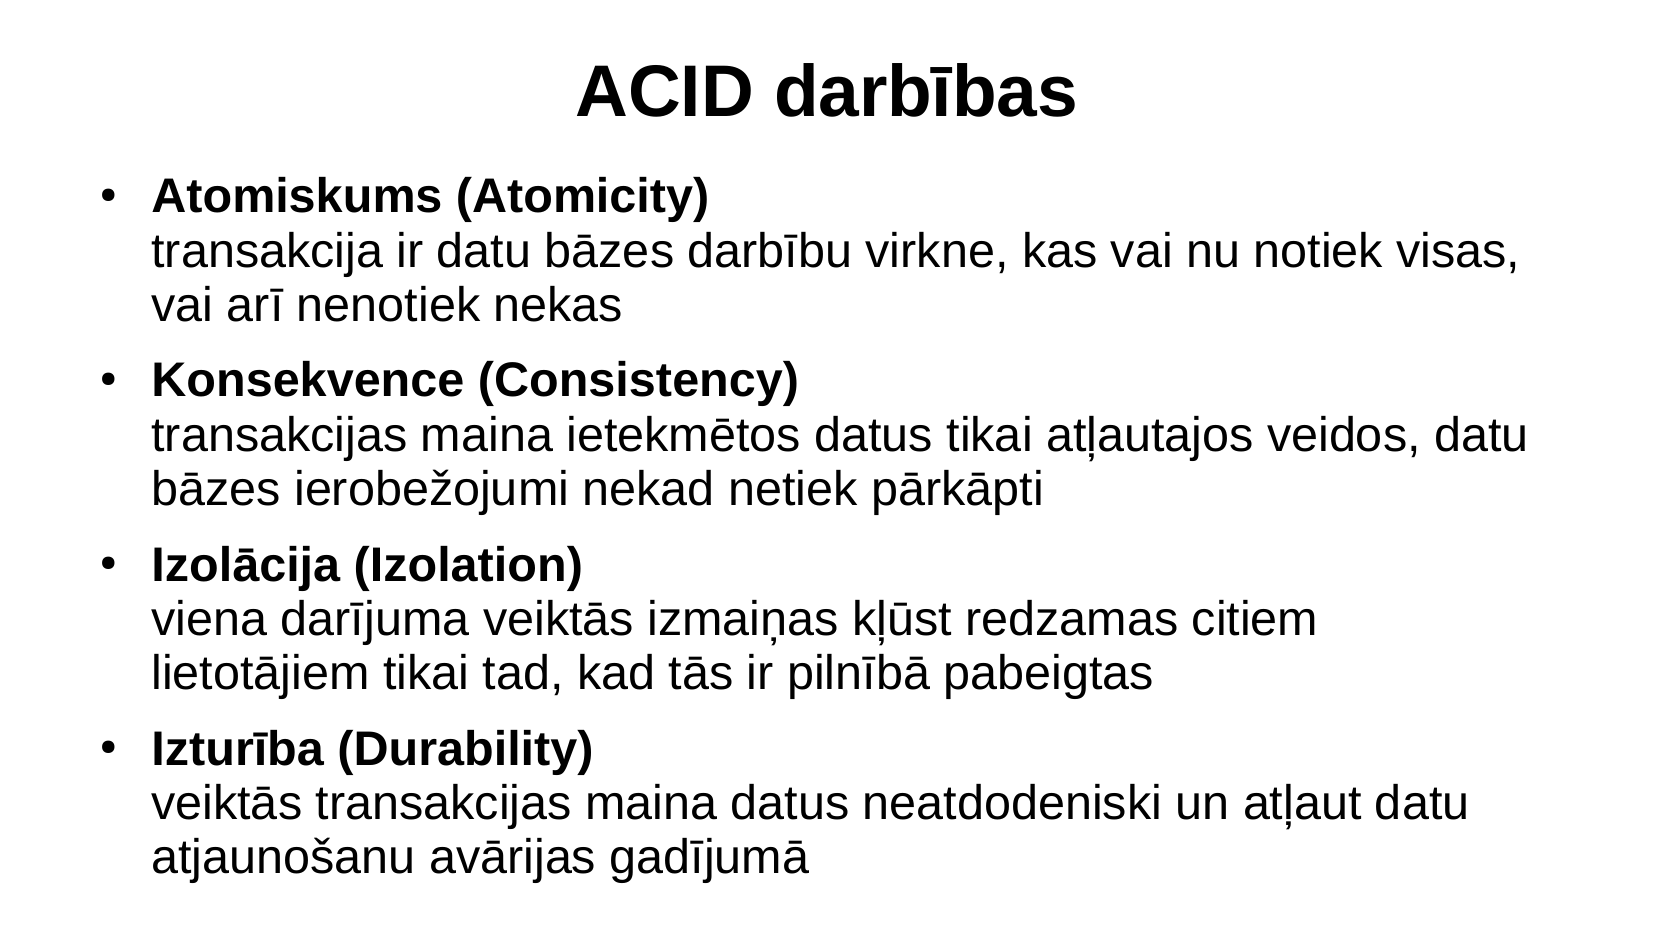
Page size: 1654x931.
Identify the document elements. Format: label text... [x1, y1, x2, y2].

list Atomiskums (Atomicity) transakcija ir datu bāzes darbību virkne, kas vai nu notiek visas, vai arī nenotiek nekas Konsekvence (Consistency) transakcijas maina ietekmētos datus tikai atļautajos veidos, datu bāzes ierobežojumi nekad netiek pārkāpti Izolācija (Izolation) viena darījuma veiktās izmaiņas kļūst redzamas citiem lietotājiem tikai tad, kad tās ir pilnībā pabeigtas Izturība (Durability) veiktās transakcijas maina datus neatdodeniski un atļaut datu atjaunošanu avārijas gadījumā [82, 168, 1538, 889]
title ACID darbības [82, 37, 1571, 147]
